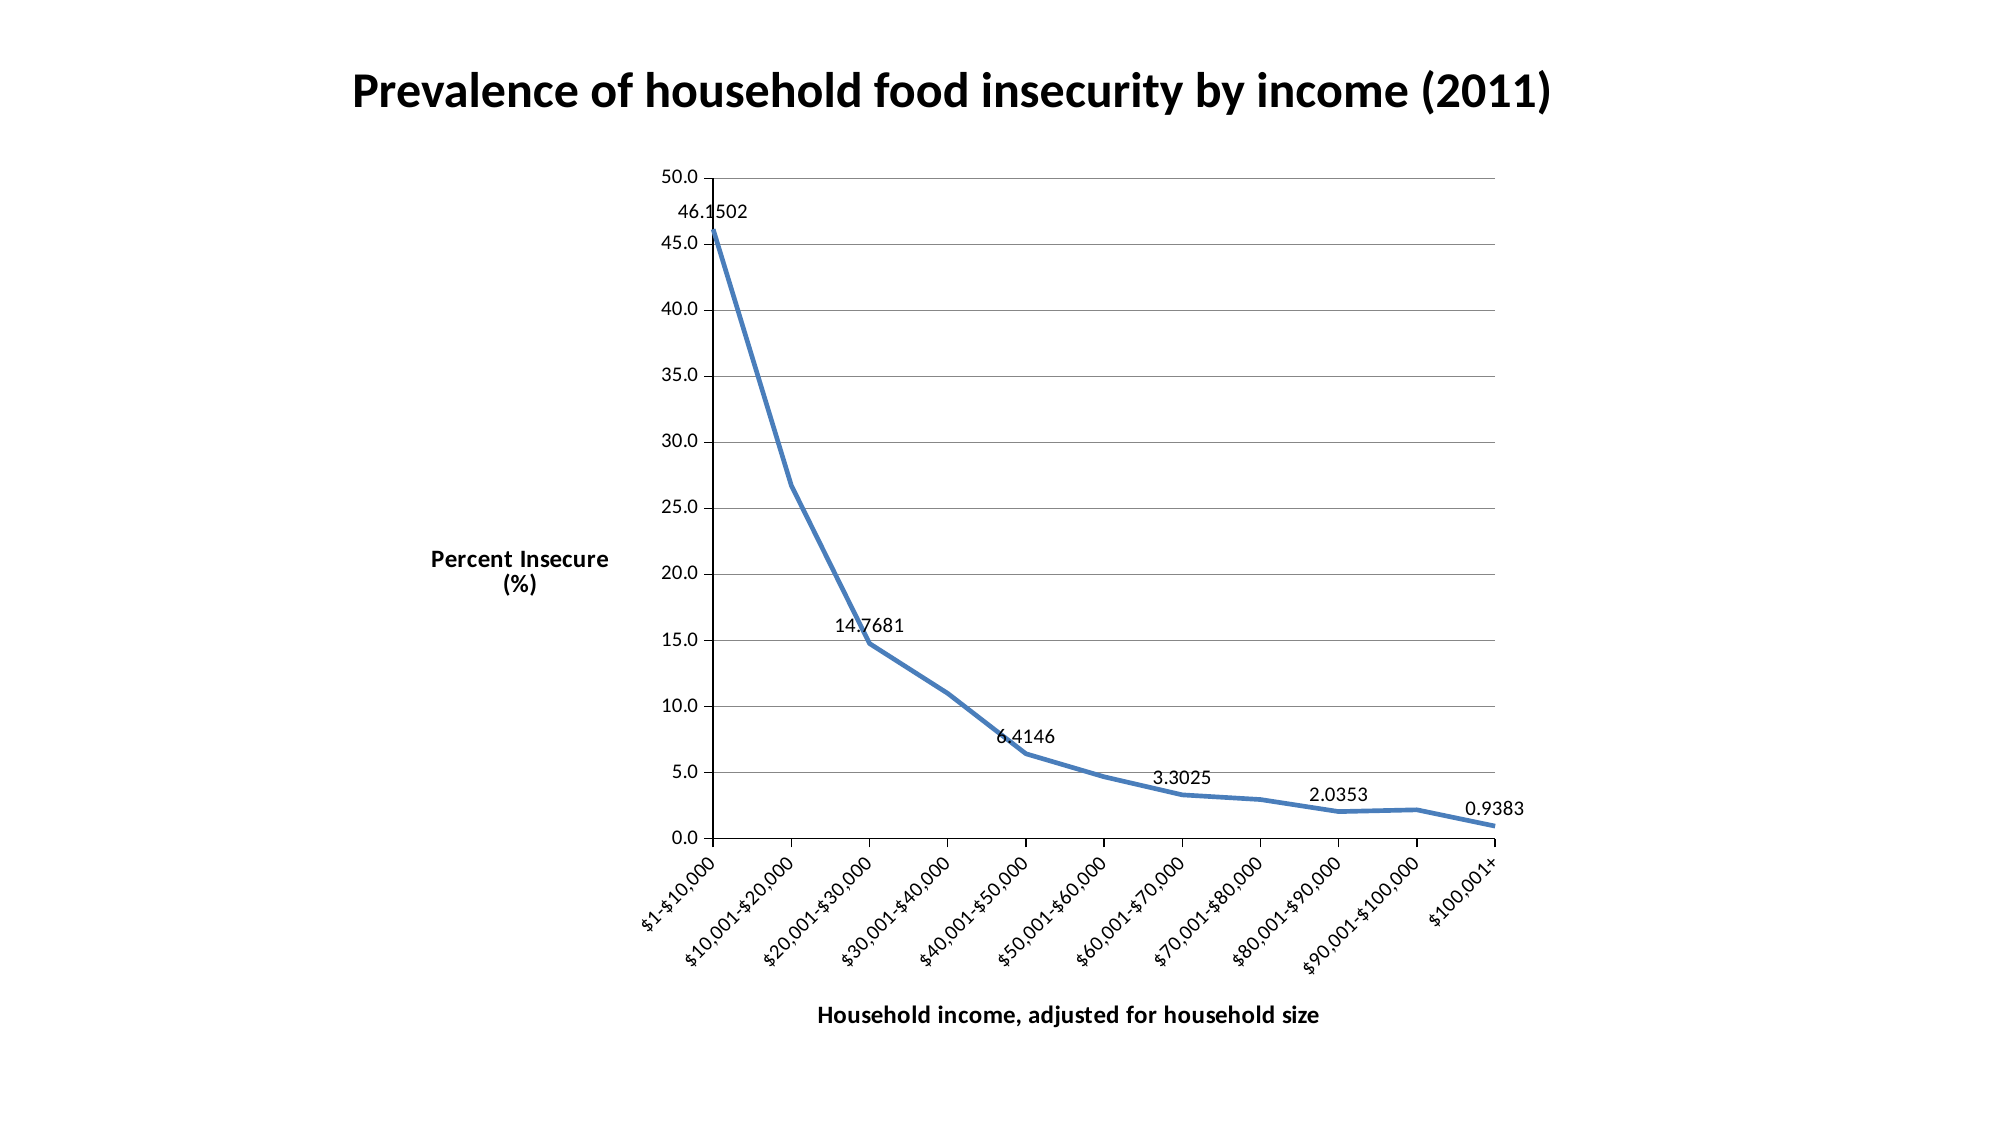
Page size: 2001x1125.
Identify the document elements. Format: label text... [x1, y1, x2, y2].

chart [399, 149, 1525, 1063]
text_box Prevalence of household food insecurity by income (2011) [337, 49, 1700, 125]
